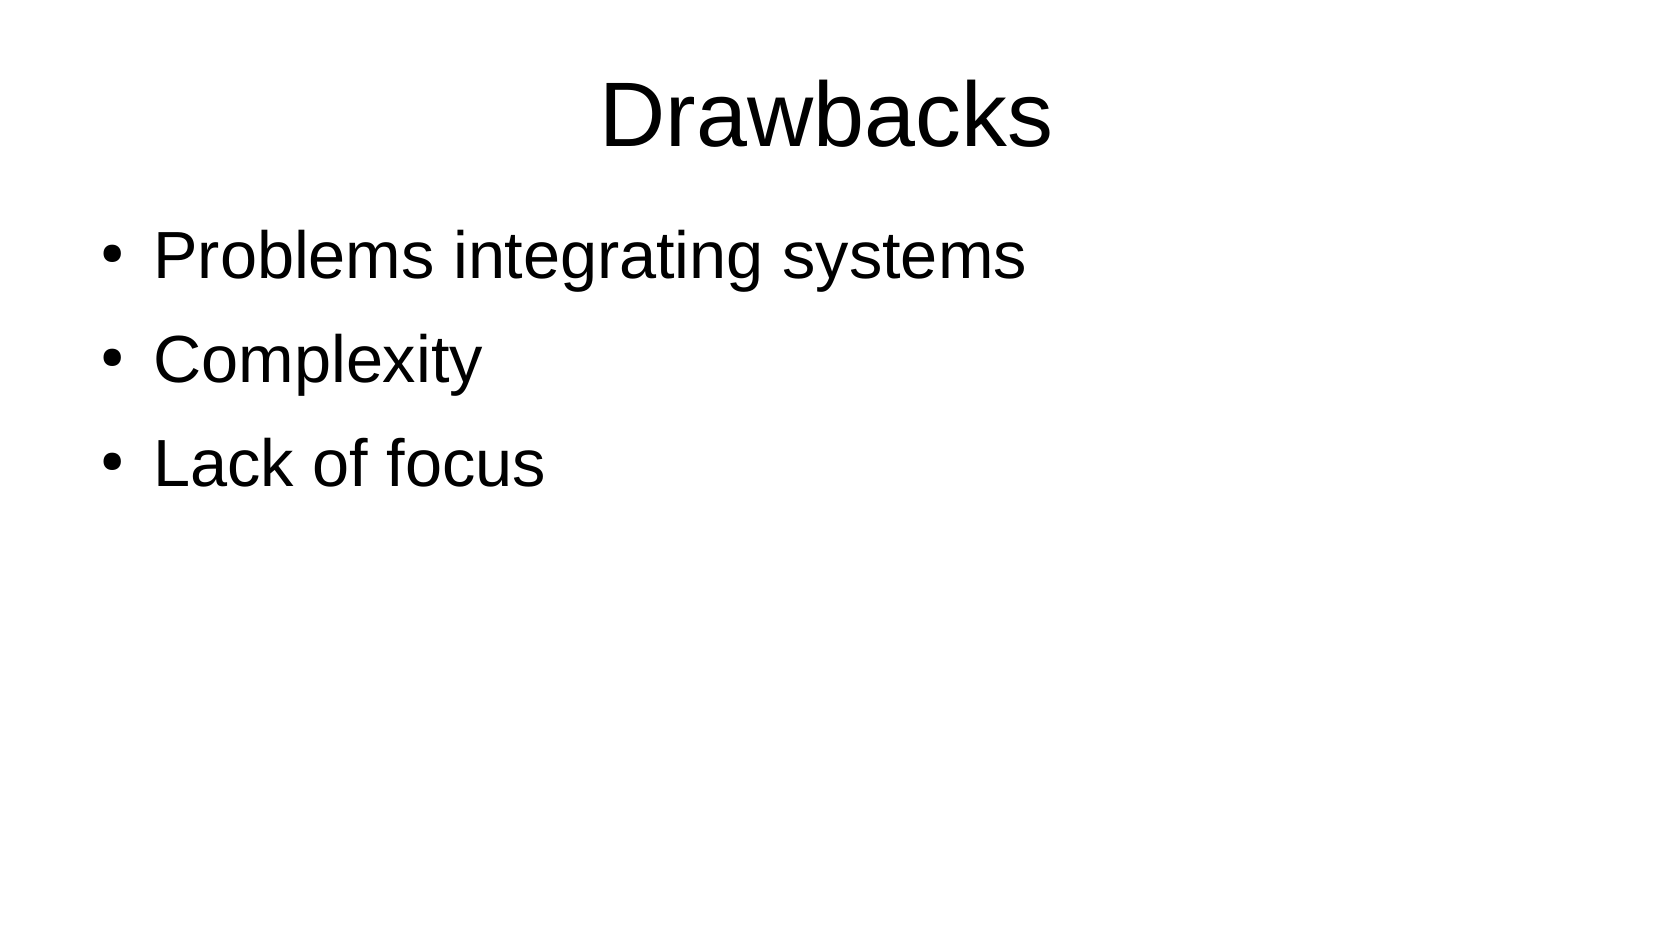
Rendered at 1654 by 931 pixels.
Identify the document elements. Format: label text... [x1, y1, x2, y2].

list Problems integrating systems Complexity Lack of focus [82, 217, 1571, 758]
title Drawbacks [82, 37, 1571, 193]
